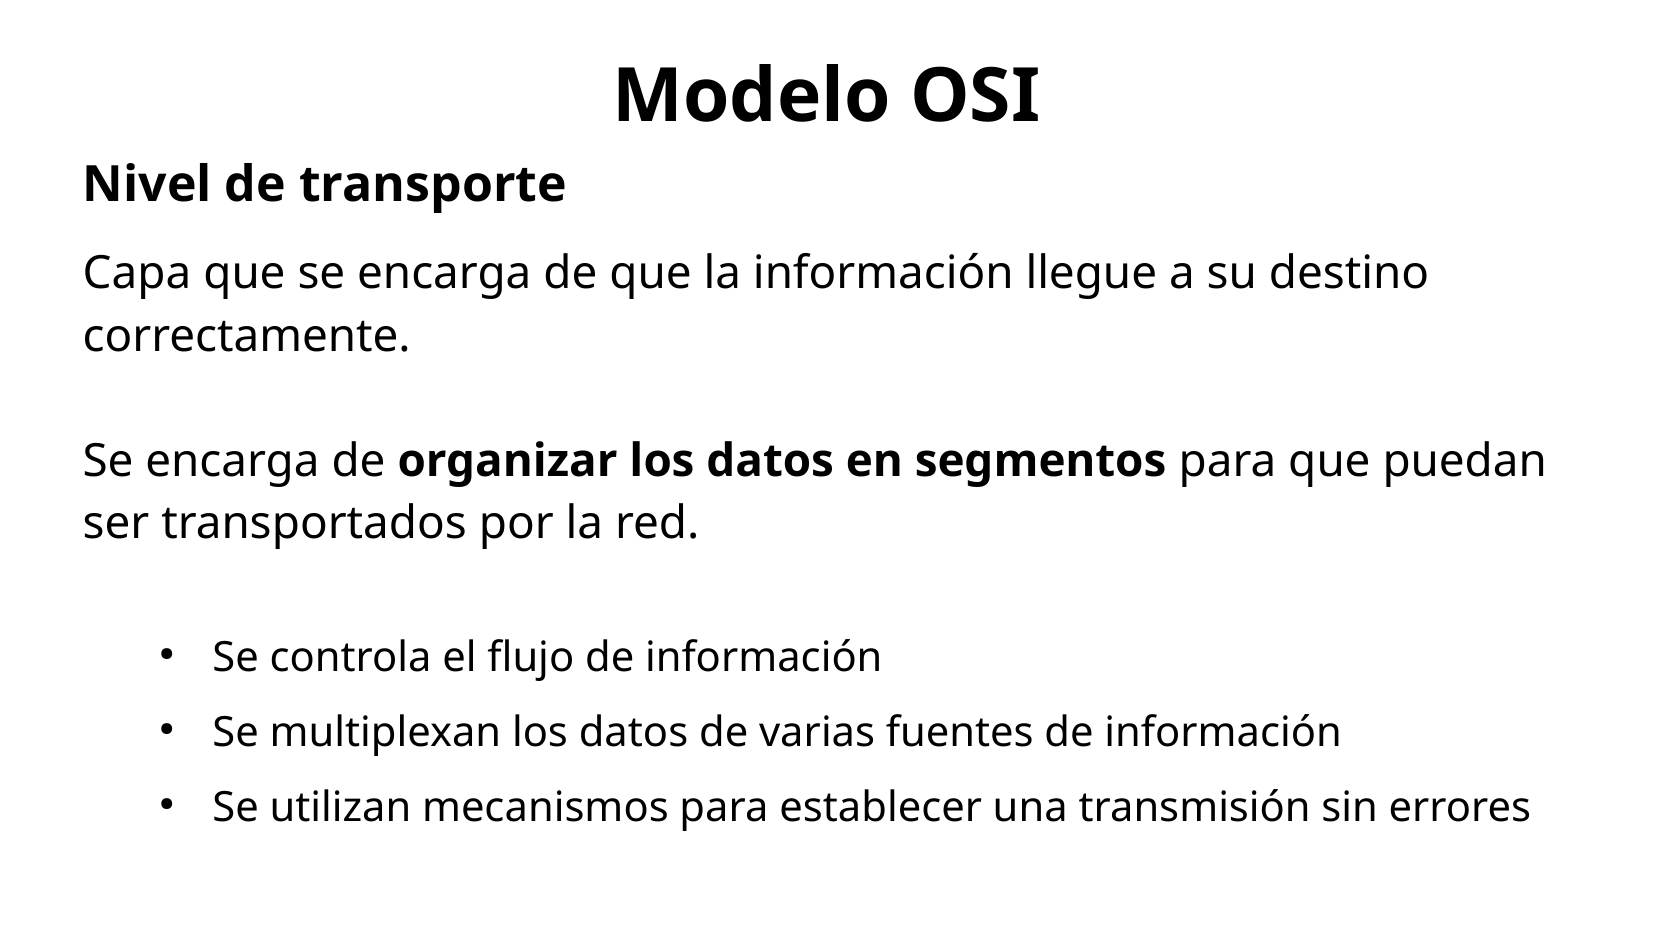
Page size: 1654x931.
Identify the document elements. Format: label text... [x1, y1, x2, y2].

list Nivel de transporte Capa que se encarga de que la información llegue a su destino correctamente. Se encarga de organizar los datos en segmentos para que puedan ser transportados por la red. Se controla el flujo de información Se multiplexan los datos de varias fuentes de información Se utilizan mecanismos para establecer una transmisión sin errores [82, 147, 1571, 857]
title Modelo OSI [82, 37, 1571, 147]
